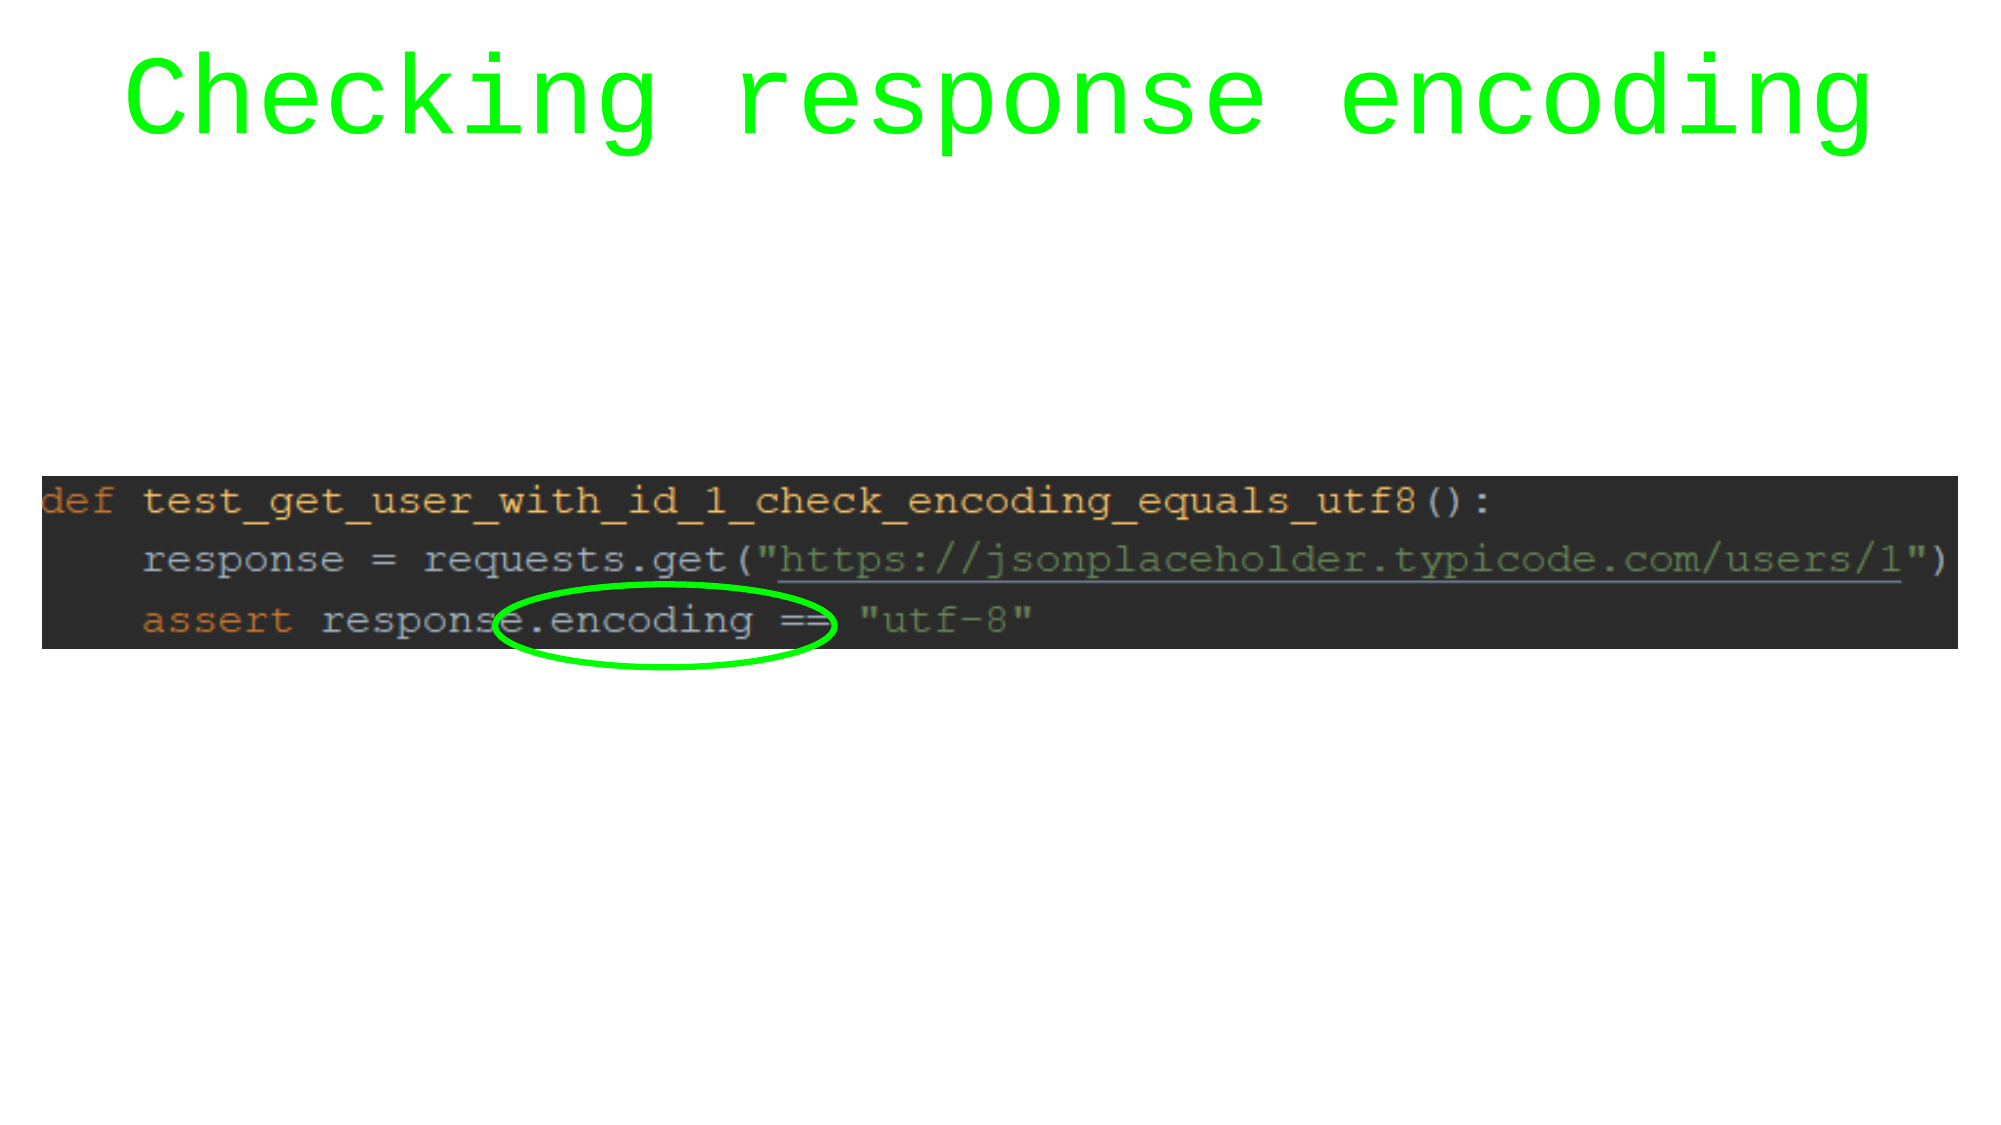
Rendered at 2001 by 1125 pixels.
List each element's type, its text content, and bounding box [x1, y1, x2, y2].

title Checking response encoding [0, 0, 2000, 196]
picture [499, 588, 831, 649]
picture [42, 476, 1958, 649]
